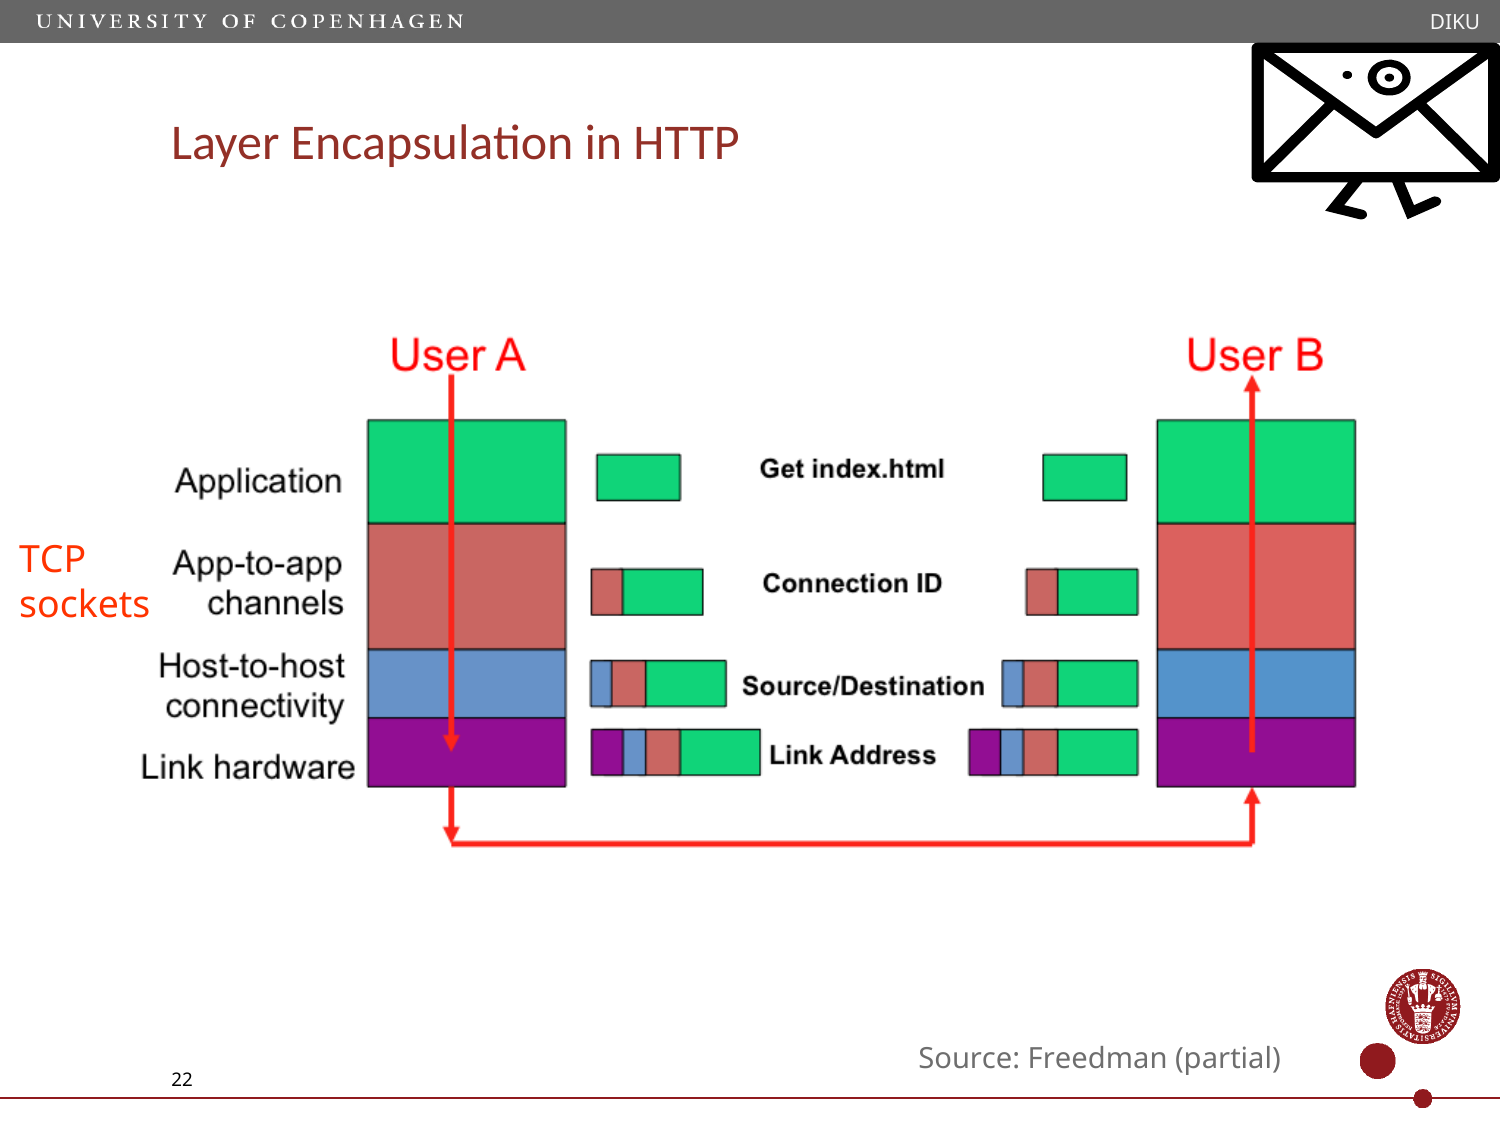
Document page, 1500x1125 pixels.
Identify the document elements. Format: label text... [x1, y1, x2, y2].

picture [1251, 42, 1500, 221]
picture [0, 910, 1500, 1122]
text_box DIKU [469, 0, 1495, 43]
picture [123, 318, 1377, 870]
title Layer Encapsulation in HTTP [171, 75, 1251, 171]
text_box TCP sockets [4, 527, 166, 633]
text_box <number> [171, 1067, 522, 1092]
text_box Source: Freedman (partial) [903, 1031, 1341, 1083]
